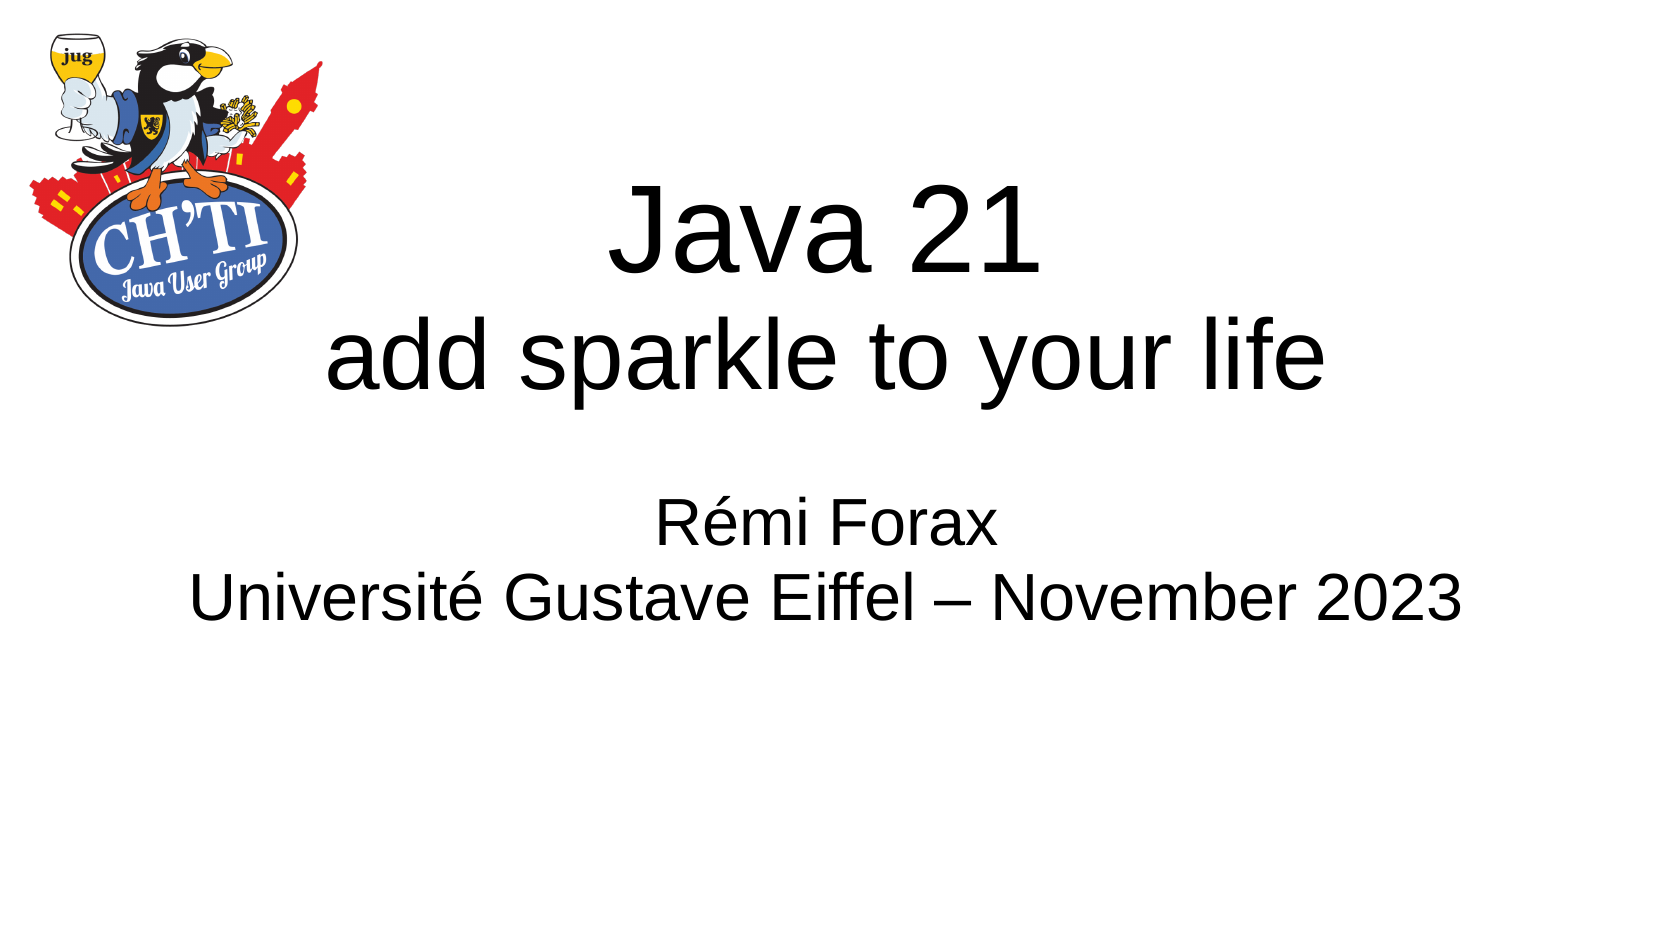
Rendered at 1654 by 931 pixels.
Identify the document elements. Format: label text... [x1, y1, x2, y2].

picture [21, 21, 331, 331]
subtitle Java 21 add sparkle to your life Rémi Forax Université Gustave Eiffel – November 2023 [82, 37, 1571, 757]
